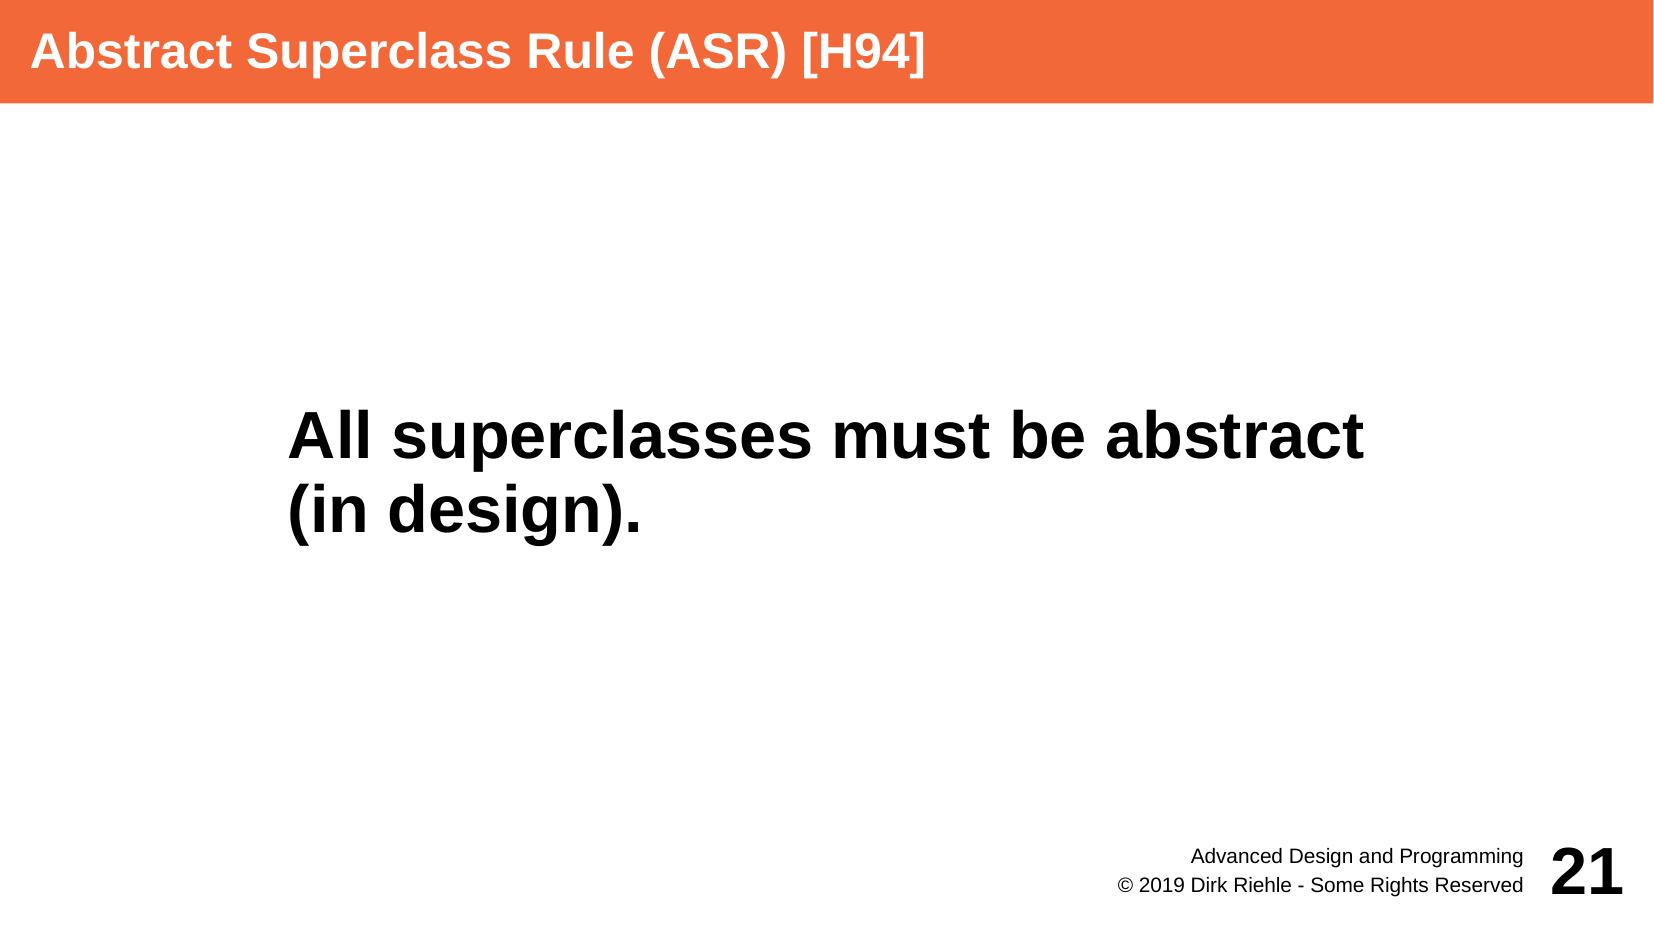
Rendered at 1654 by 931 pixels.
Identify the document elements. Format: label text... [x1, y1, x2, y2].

title Abstract Superclass Rule (ASR) [H94] [0, 0, 1654, 104]
subtitle All superclasses must be abstract (in design). [29, 132, 1625, 813]
